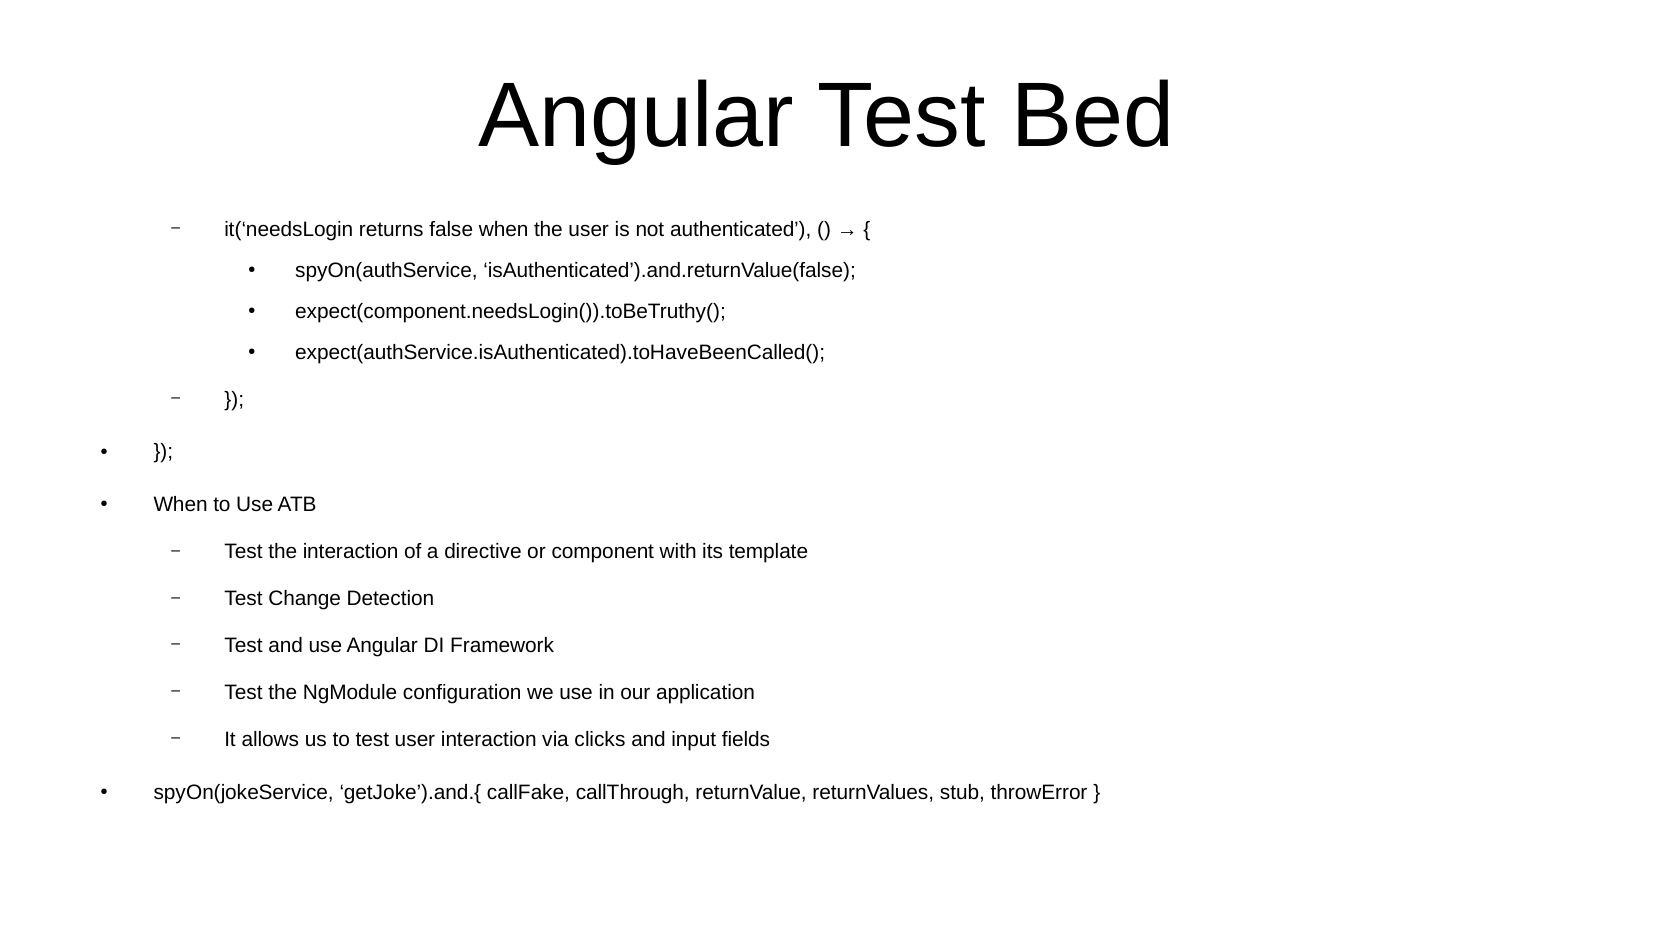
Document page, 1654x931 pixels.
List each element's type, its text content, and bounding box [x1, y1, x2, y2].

title Angular Test Bed [82, 37, 1571, 193]
list it(‘needsLogin returns false when the user is not authenticated’), () → { spyOn(authService, ‘isAuthenticated’).and.returnValue(false); expect(component.needsLogin()).toBeTruthy(); expect(authService.isAuthenticated).toHaveBeenCalled(); }); }); When to Use ATB Test the interaction of a directive or component with its template Test Change Detection Test and use Angular DI Framework Test the NgModule configuration we use in our application It allows us to test user interaction via clicks and input fields spyOn(jokeService, ‘getJoke’).and.{ callFake, callThrough, returnValue, returnValues, stub, throwError } [82, 217, 1636, 901]
